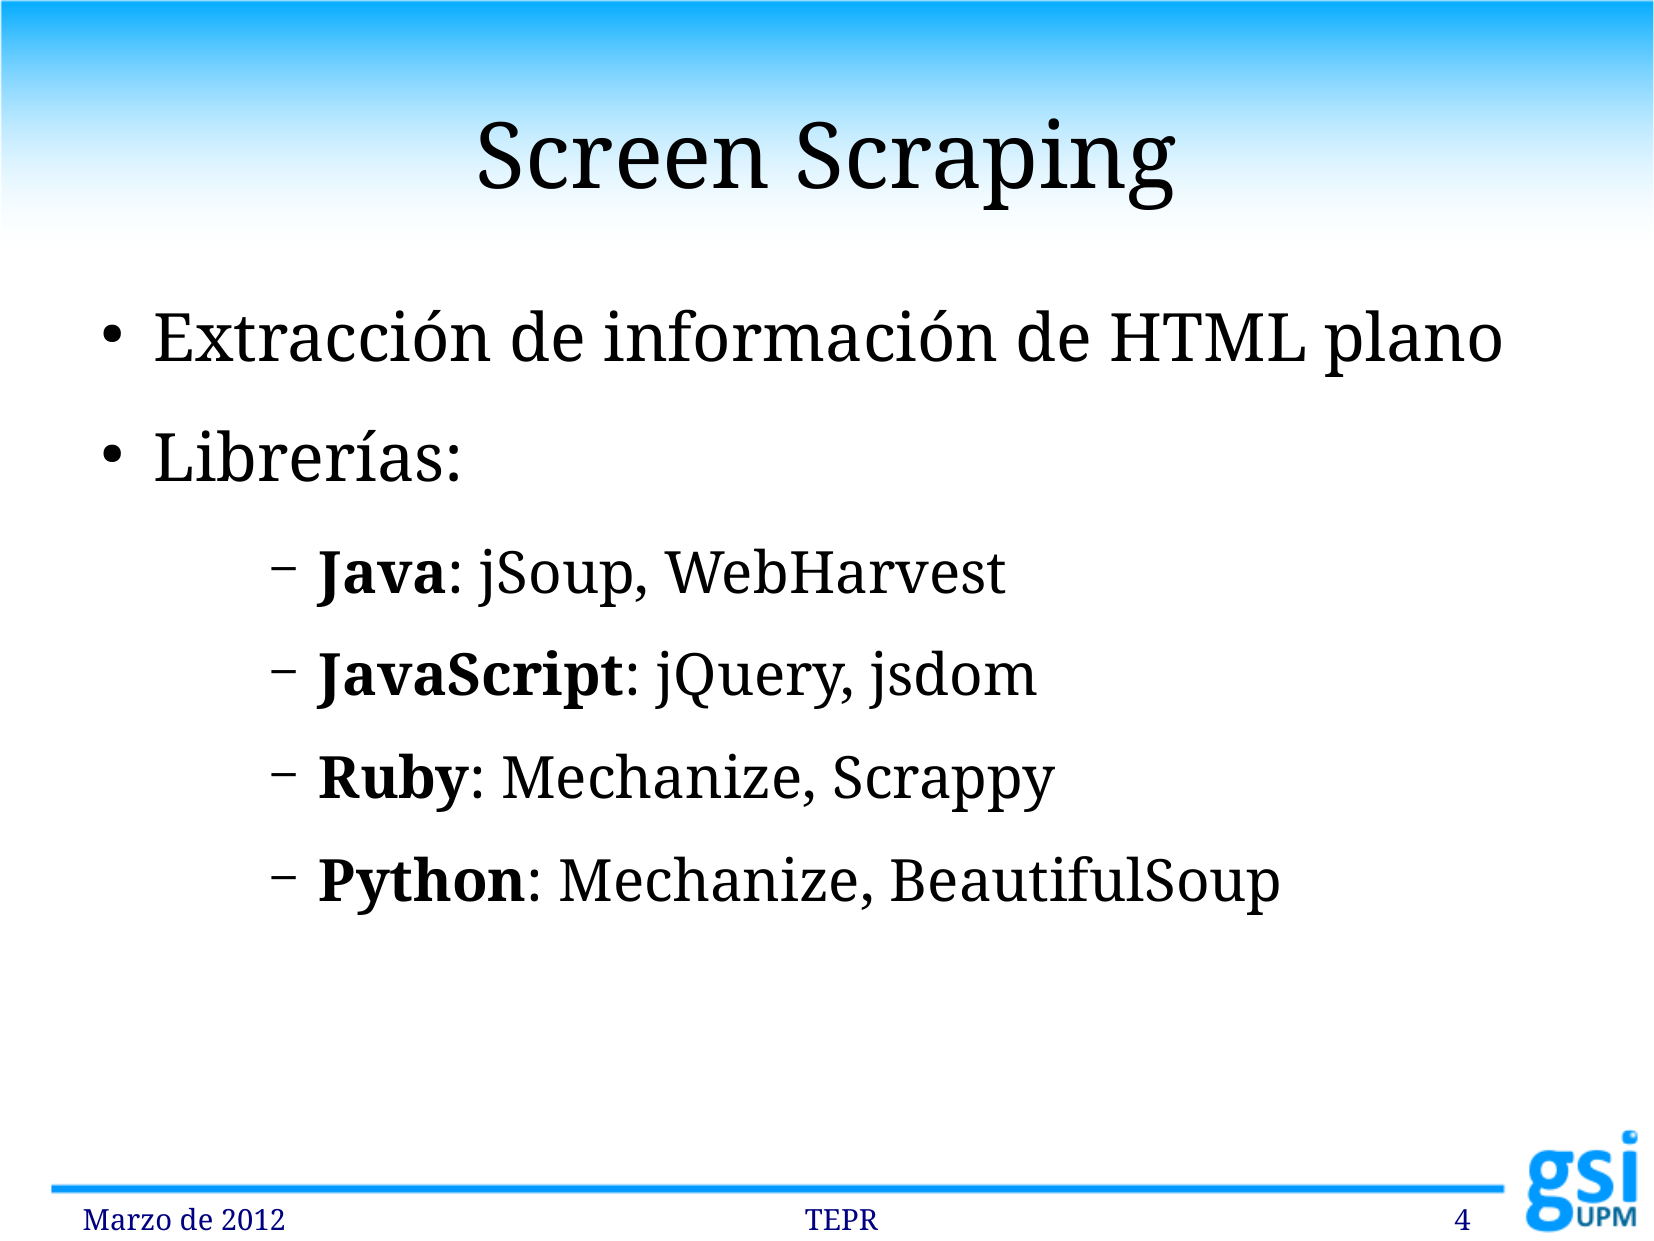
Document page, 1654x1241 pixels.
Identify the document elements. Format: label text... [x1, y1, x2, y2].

list Extracción de información de HTML plano Librerías: Java: jSoup, WebHarvest JavaScript: jQuery, jsdom Ruby: Mechanize, Scrappy Python: Mechanize, BeautifulSoup [82, 290, 1571, 1109]
title Screen Scraping [82, 49, 1571, 257]
picture [0, 0, 1654, 1241]
